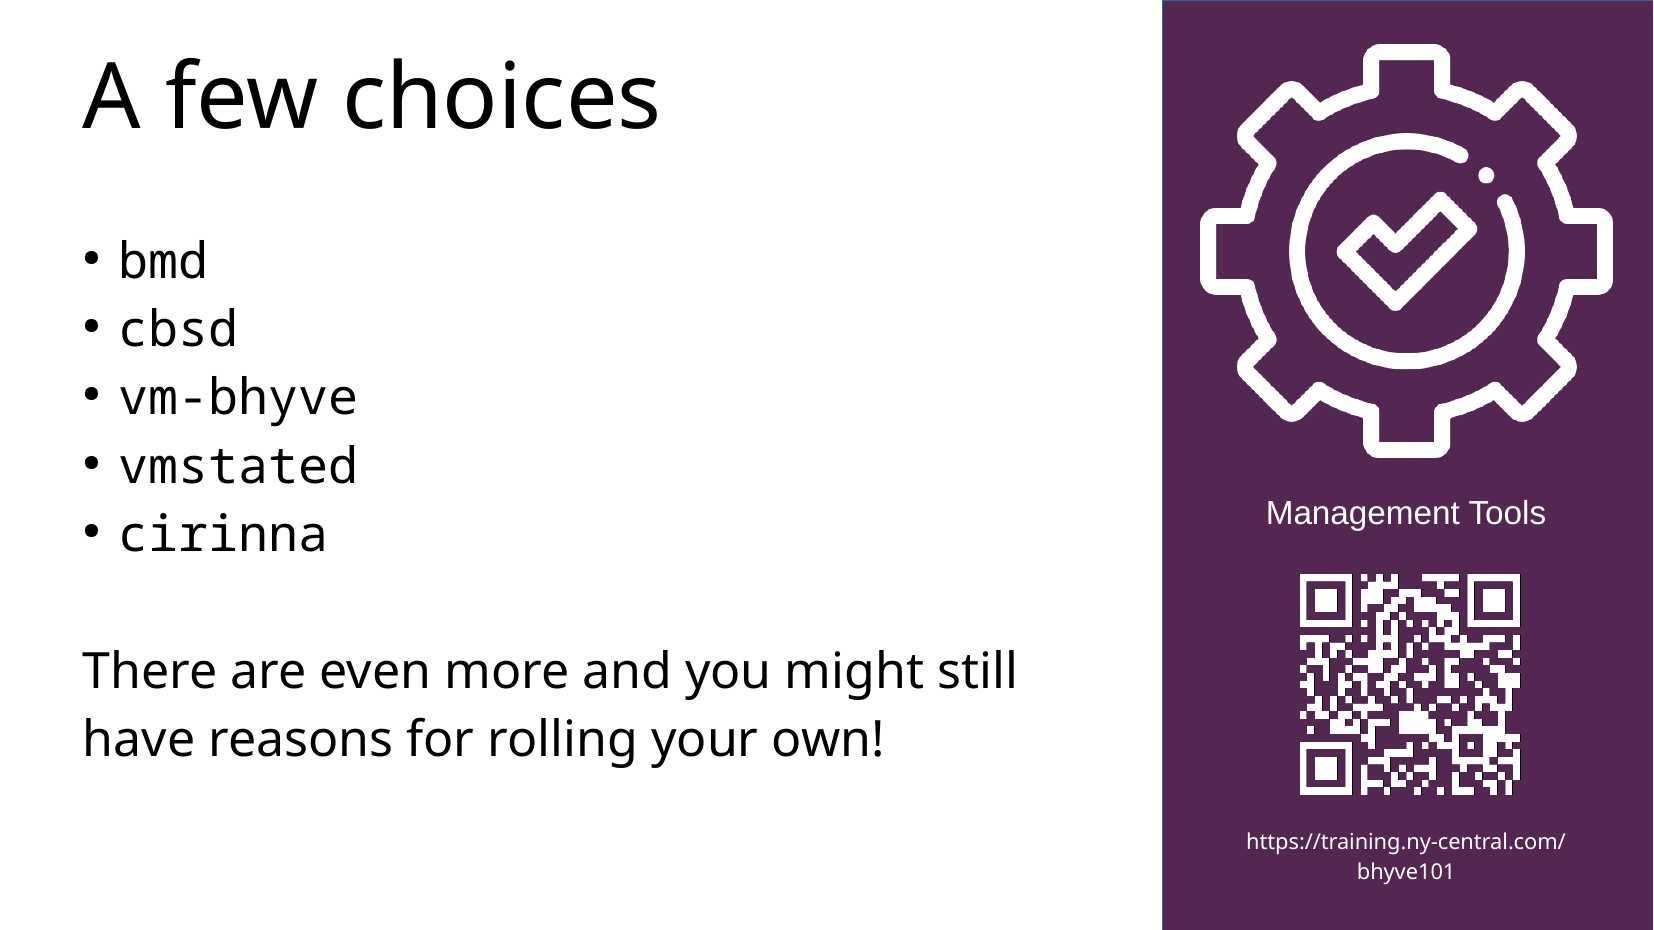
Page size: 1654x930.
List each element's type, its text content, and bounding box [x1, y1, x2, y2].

text_box Management Tools [1200, 487, 1613, 638]
subtitle bmd cbsd vm-bhyve vmstated cirinna There are even more and you might still have reasons for rolling your own! [82, 224, 1126, 825]
picture [1200, 44, 1613, 458]
picture [1268, 638, 1550, 826]
title A few choices [82, 37, 1571, 150]
text_box [1162, 0, 1653, 930]
text_box https://training.ny-central.com/bhyve101 [1200, 819, 1613, 930]
